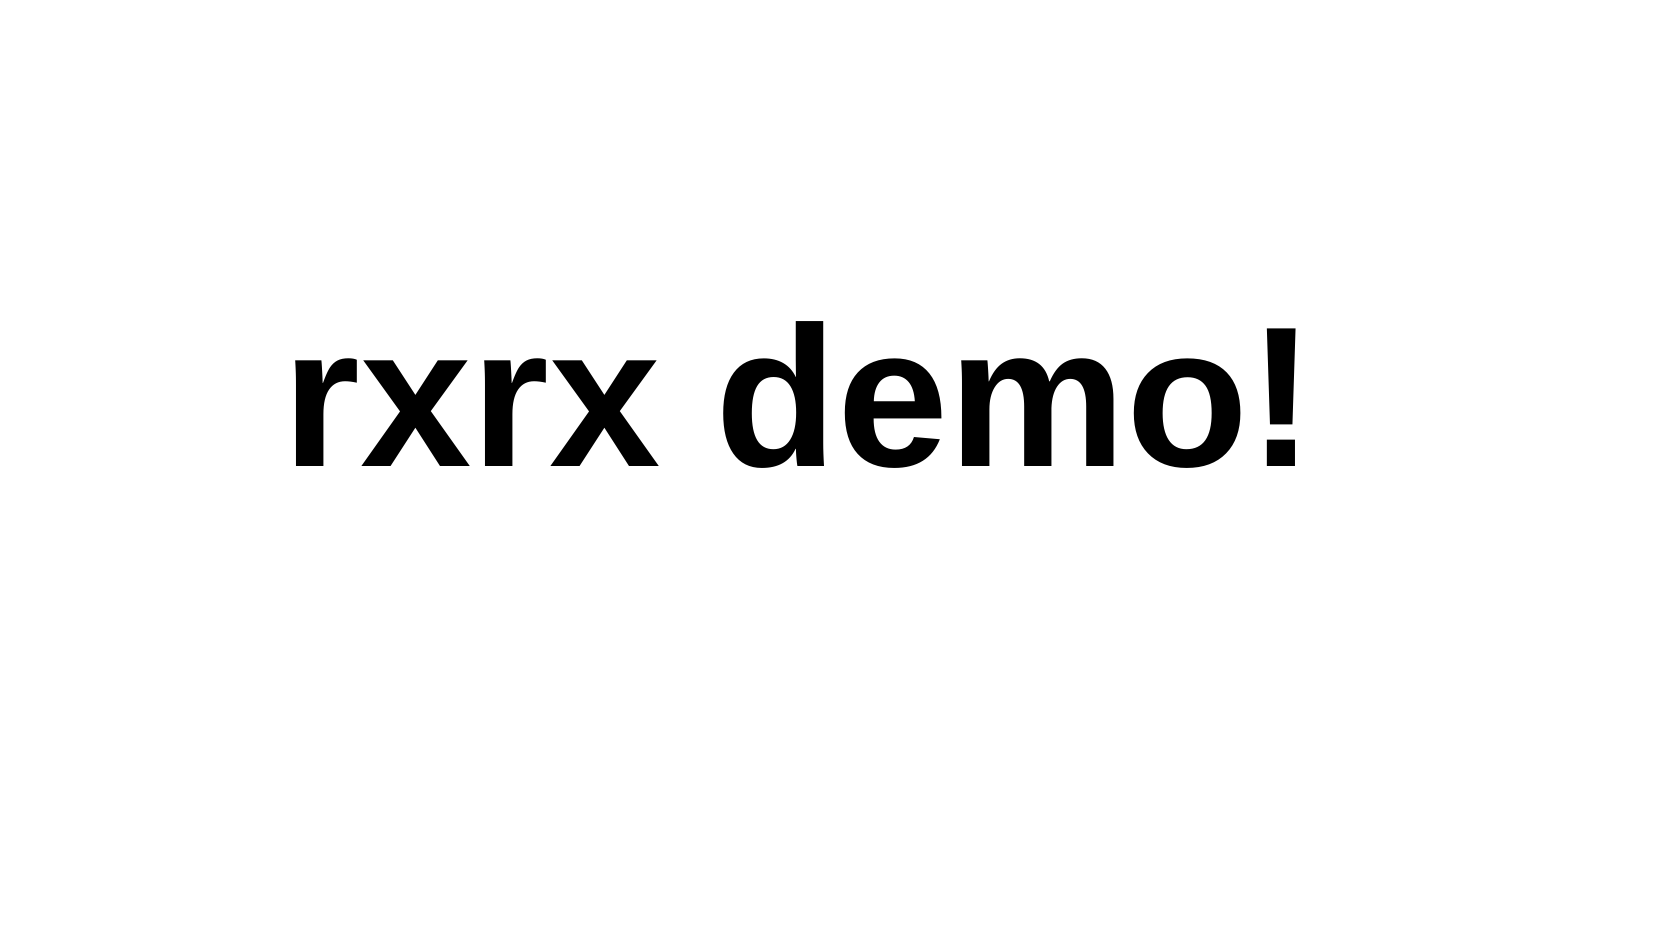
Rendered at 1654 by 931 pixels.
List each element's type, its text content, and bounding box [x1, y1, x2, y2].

subtitle rxrx demo! [82, 37, 1571, 757]
